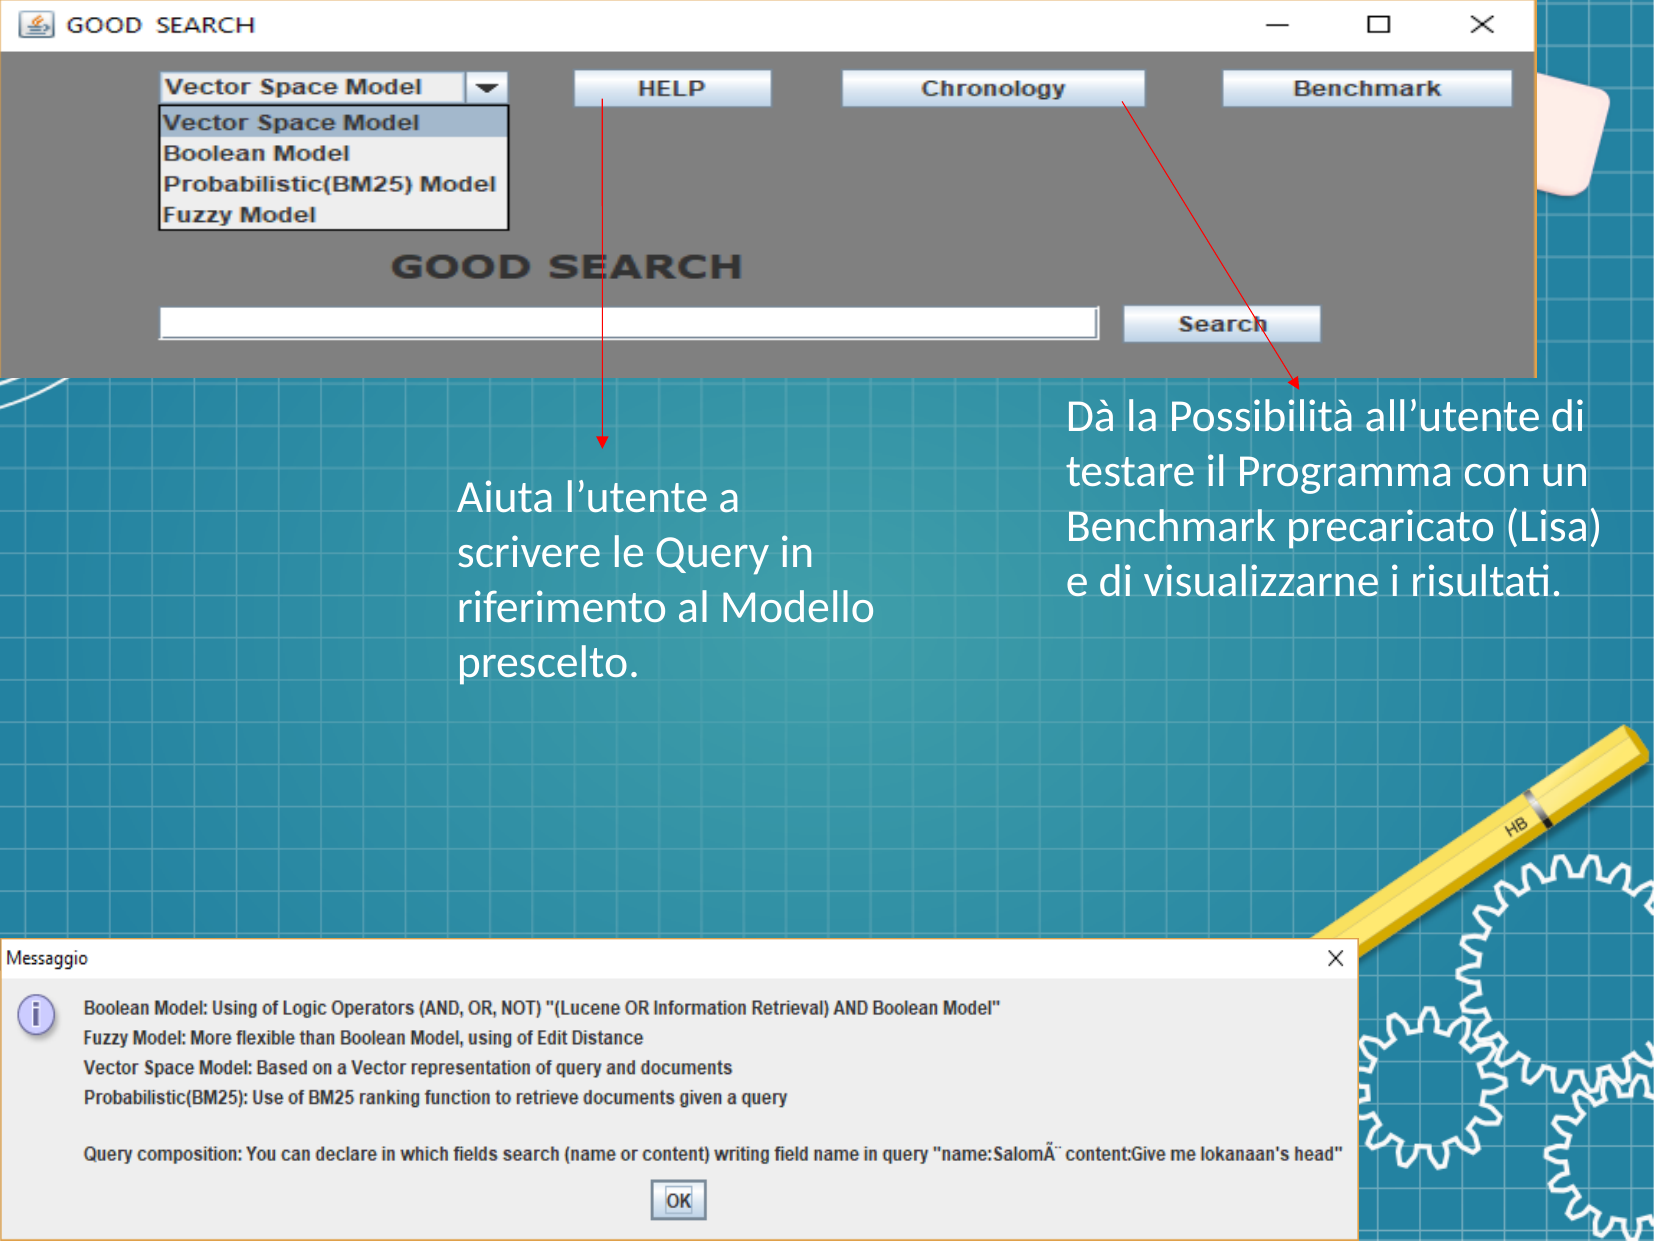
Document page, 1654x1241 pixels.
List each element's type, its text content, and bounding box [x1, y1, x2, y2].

text_box Aiuta l’utente a scrivere le Query in riferimento al Modello prescelto. [442, 459, 898, 785]
picture [0, 0, 1654, 1241]
text_box Dà la Possibilità all’utente di testare il Programma con un Benchmark precaricato (Lisa) e di visualizzarne i risultati. [1051, 377, 1625, 613]
